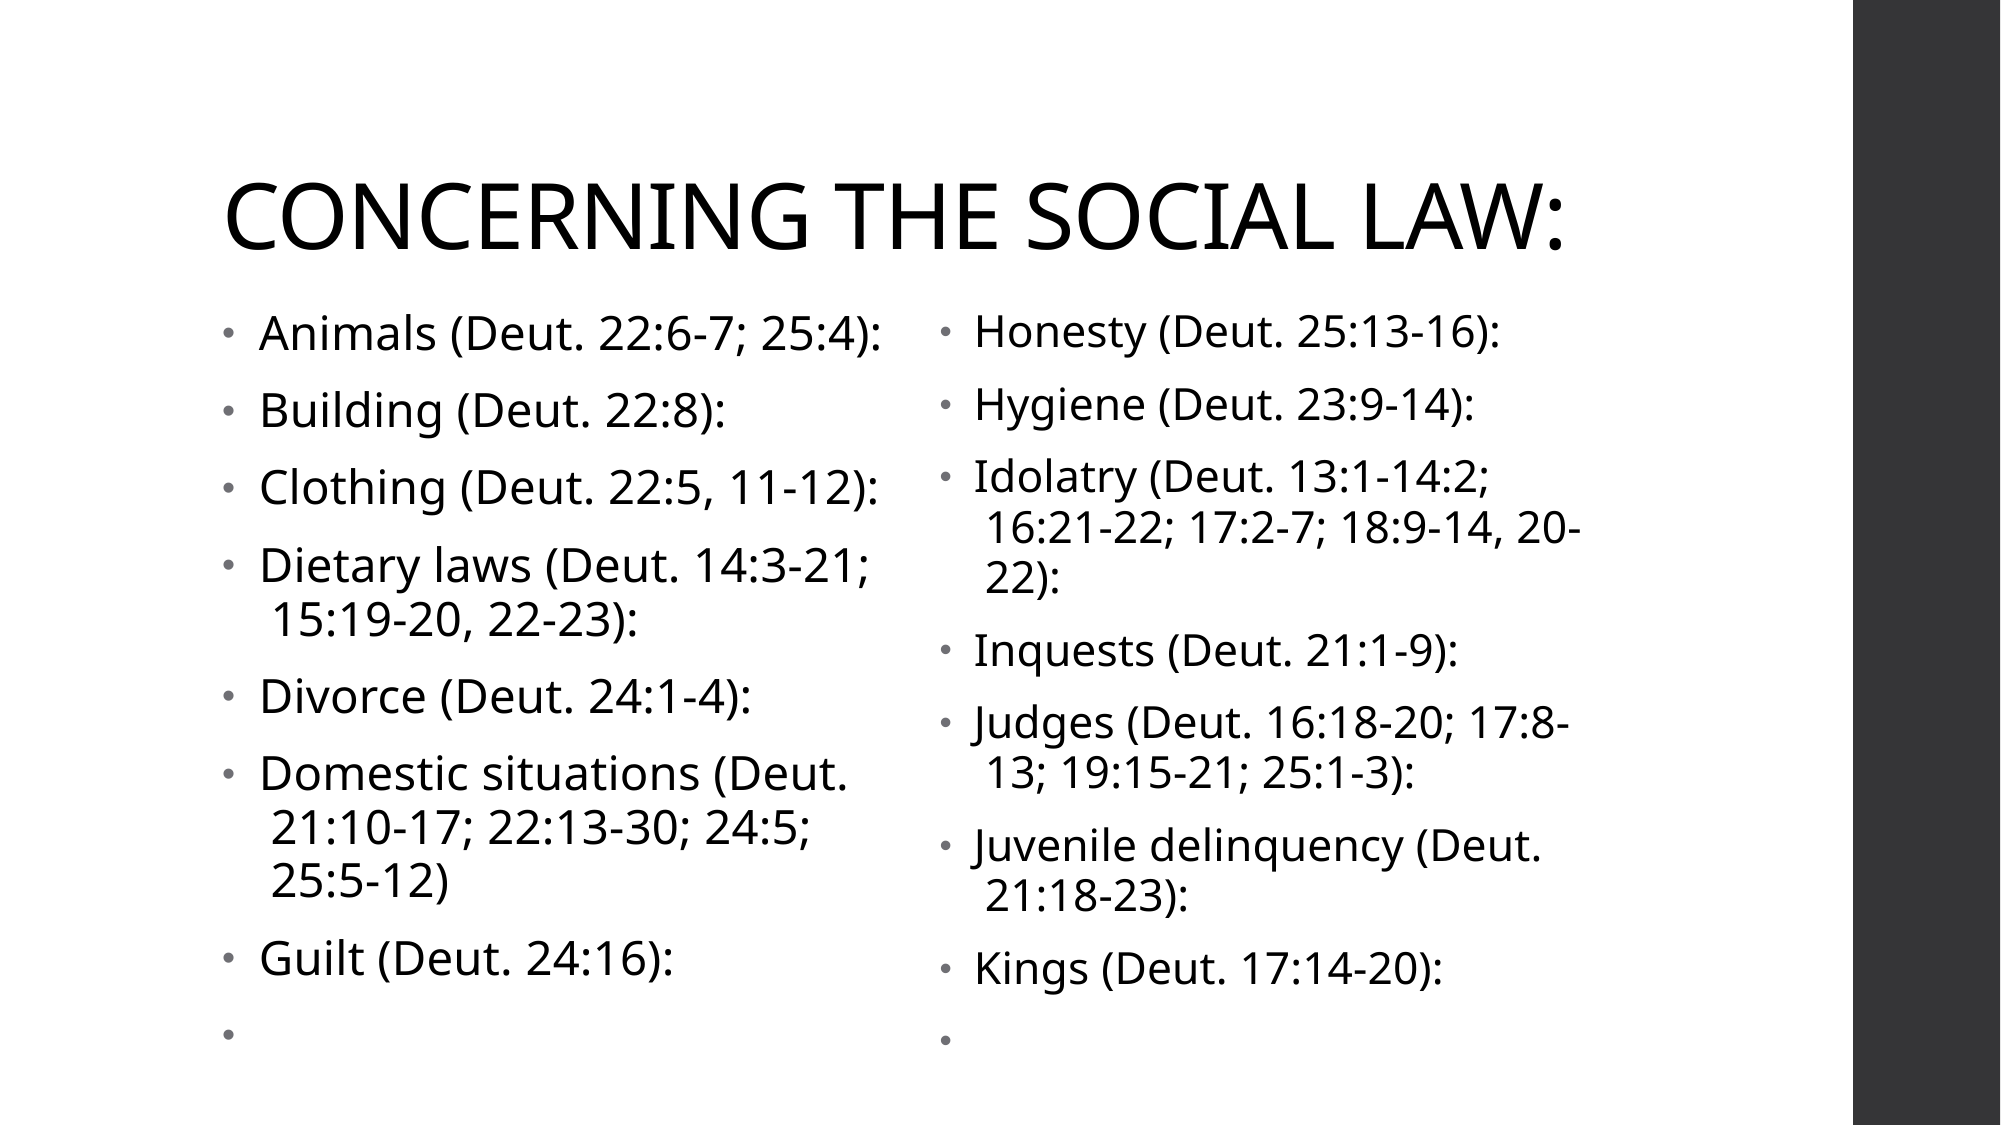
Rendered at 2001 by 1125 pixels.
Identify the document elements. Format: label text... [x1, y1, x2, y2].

title CONCERNING THE SOCIAL LAW: [206, 60, 1797, 278]
list Animals (Deut. 22:6-7; 25:4): Building (Deut. 22:8): Clothing (Deut. 22:5, 11-12): Dietary laws (Deut. 14:3-21; 15:19-20, 22-23): Divorce (Deut. 24:1-4): Domestic situations (Deut. 21:10-17; 22:13-30; 24:5; 25:5-12) Guilt (Deut. 24:16): [207, 299, 900, 1014]
list Honesty (Deut. 25:13-16): Hygiene (Deut. 23:9-14): Idolatry (Deut. 13:1-14:2; 16:21-22; 17:2-7; 18:9-14, 20-22): Inquests (Deut. 21:1-9): Judges (Deut. 16:18-20; 17:8-13; 19:15-21; 25:1-3): Juvenile delinquency (Deut. 21:18-23): Kings (Deut. 17:14-20): [924, 299, 1617, 1014]
